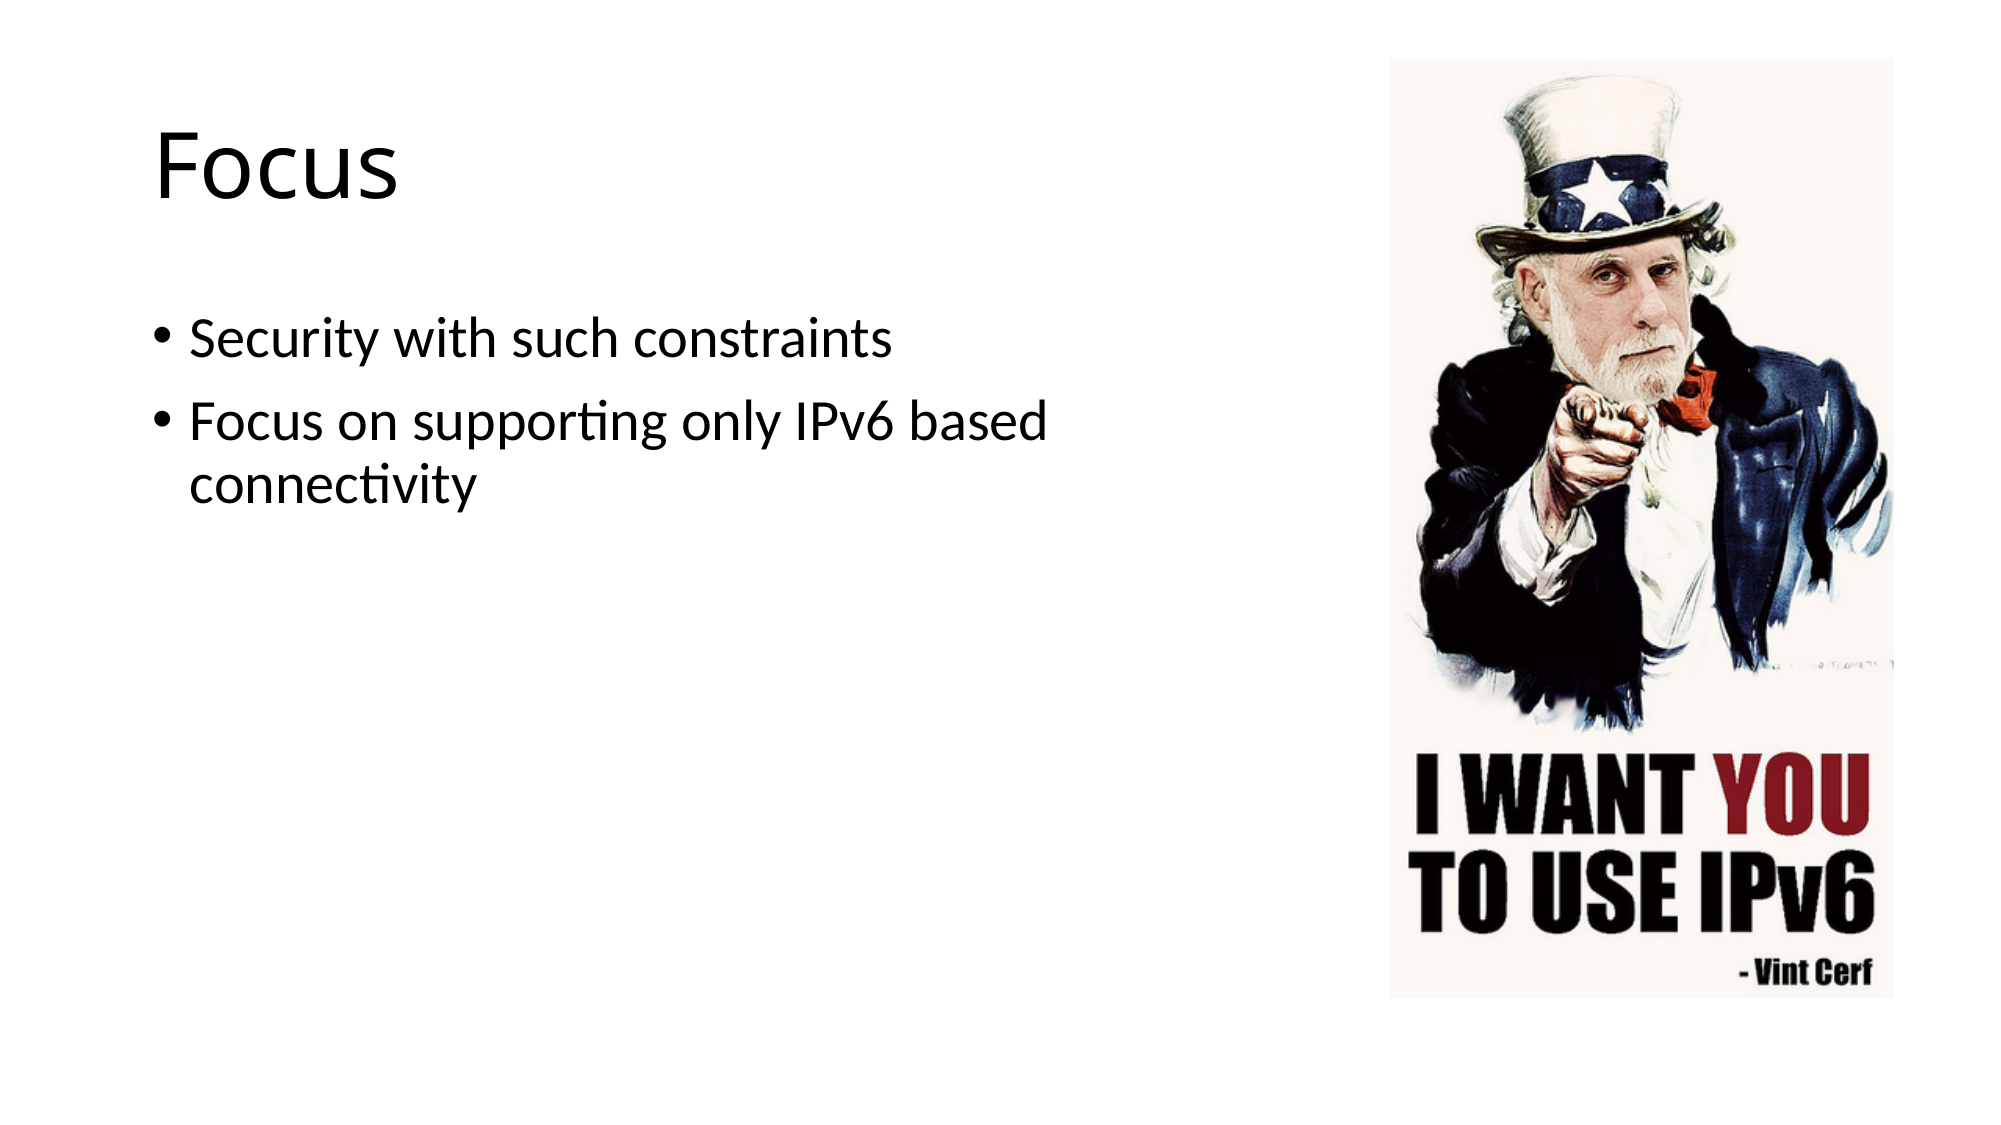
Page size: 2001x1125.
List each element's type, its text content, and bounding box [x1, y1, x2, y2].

title Focus [137, 59, 1390, 278]
picture [1390, 59, 1894, 998]
list Security with such constraints Focus on supporting only IPv6 based connectivity [137, 299, 1359, 1014]
